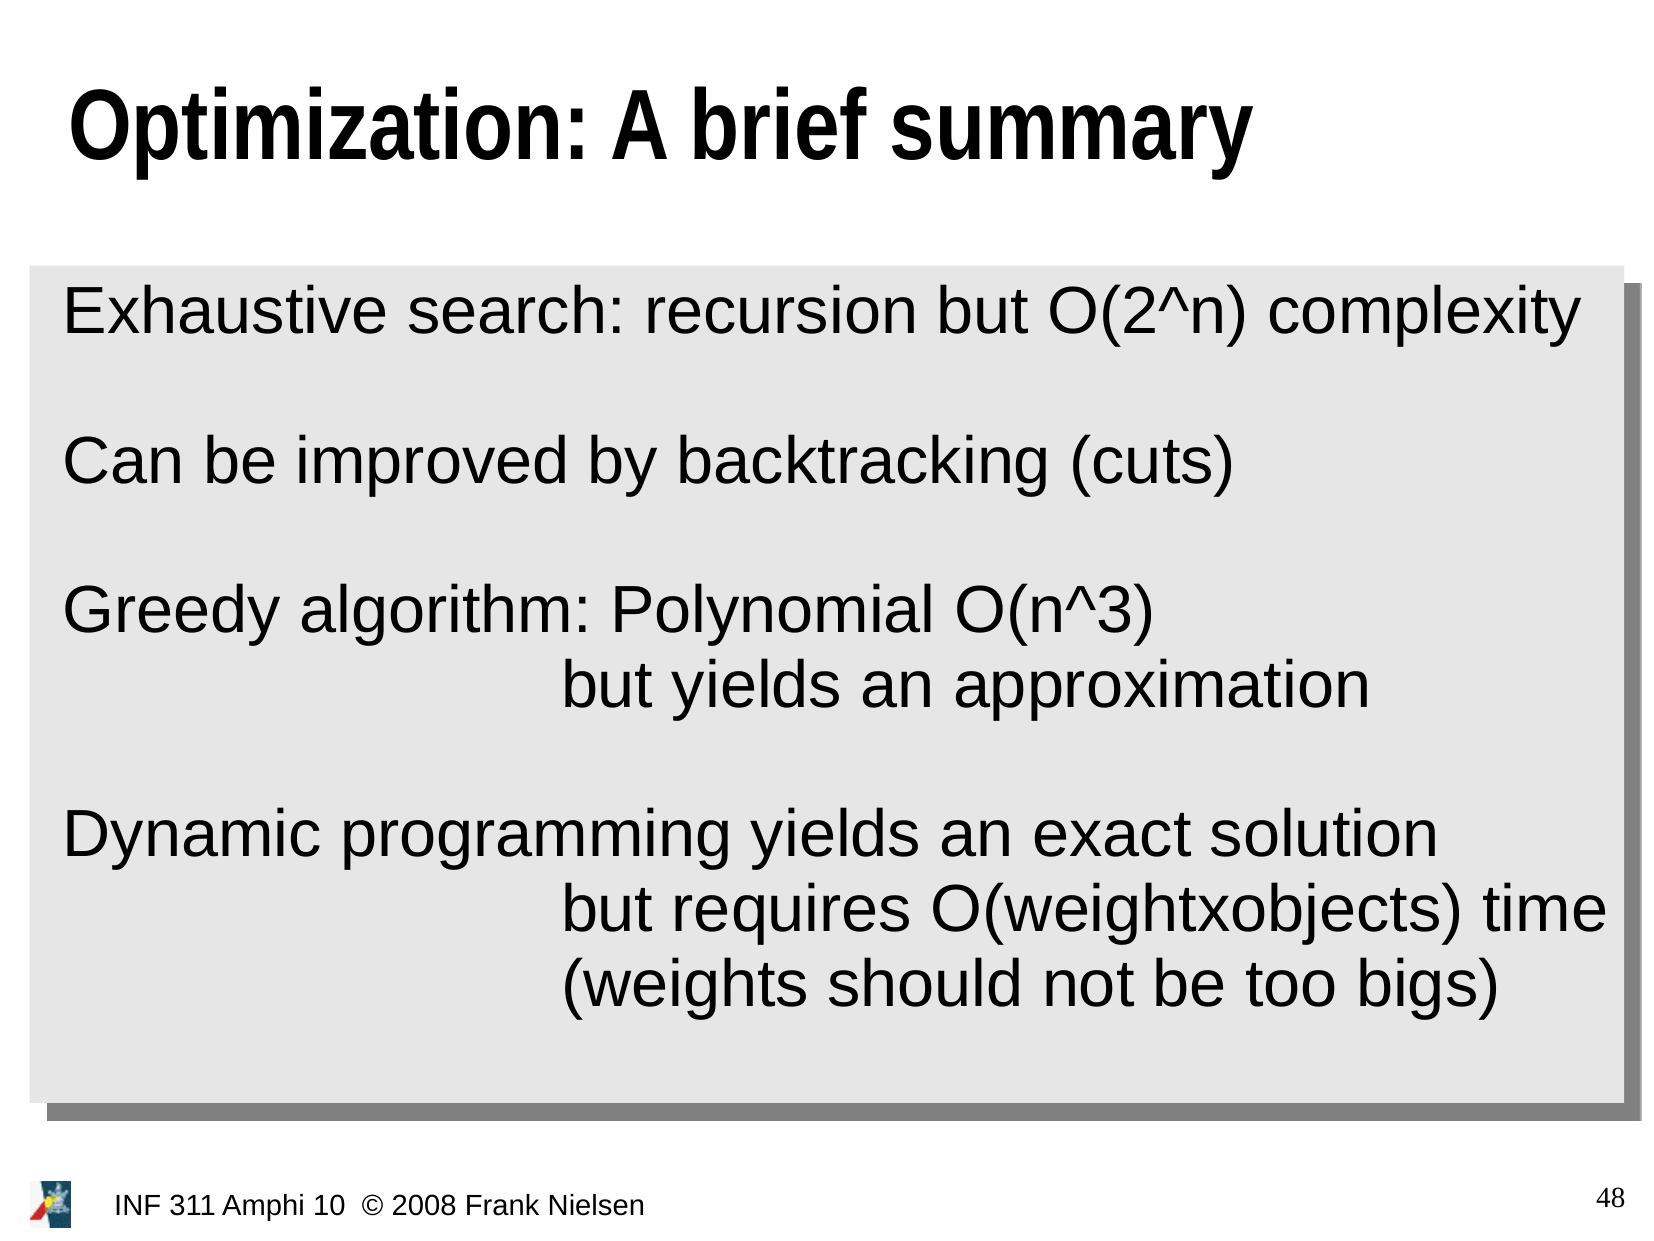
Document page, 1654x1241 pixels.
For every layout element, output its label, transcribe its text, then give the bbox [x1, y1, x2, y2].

text_box Optimization: A brief summary [53, 59, 1270, 189]
text_box Exhaustive search: recursion but O(2^n) complexity Can be improved by backtracking (cuts) Greedy algorithm: Polynomial O(n^3) but yields an approximation Dynamic programming yields an exact solution but requires O(weightxobjects) time (weights should not be too bigs) [29, 265, 1625, 1103]
picture [29, 1181, 71, 1228]
